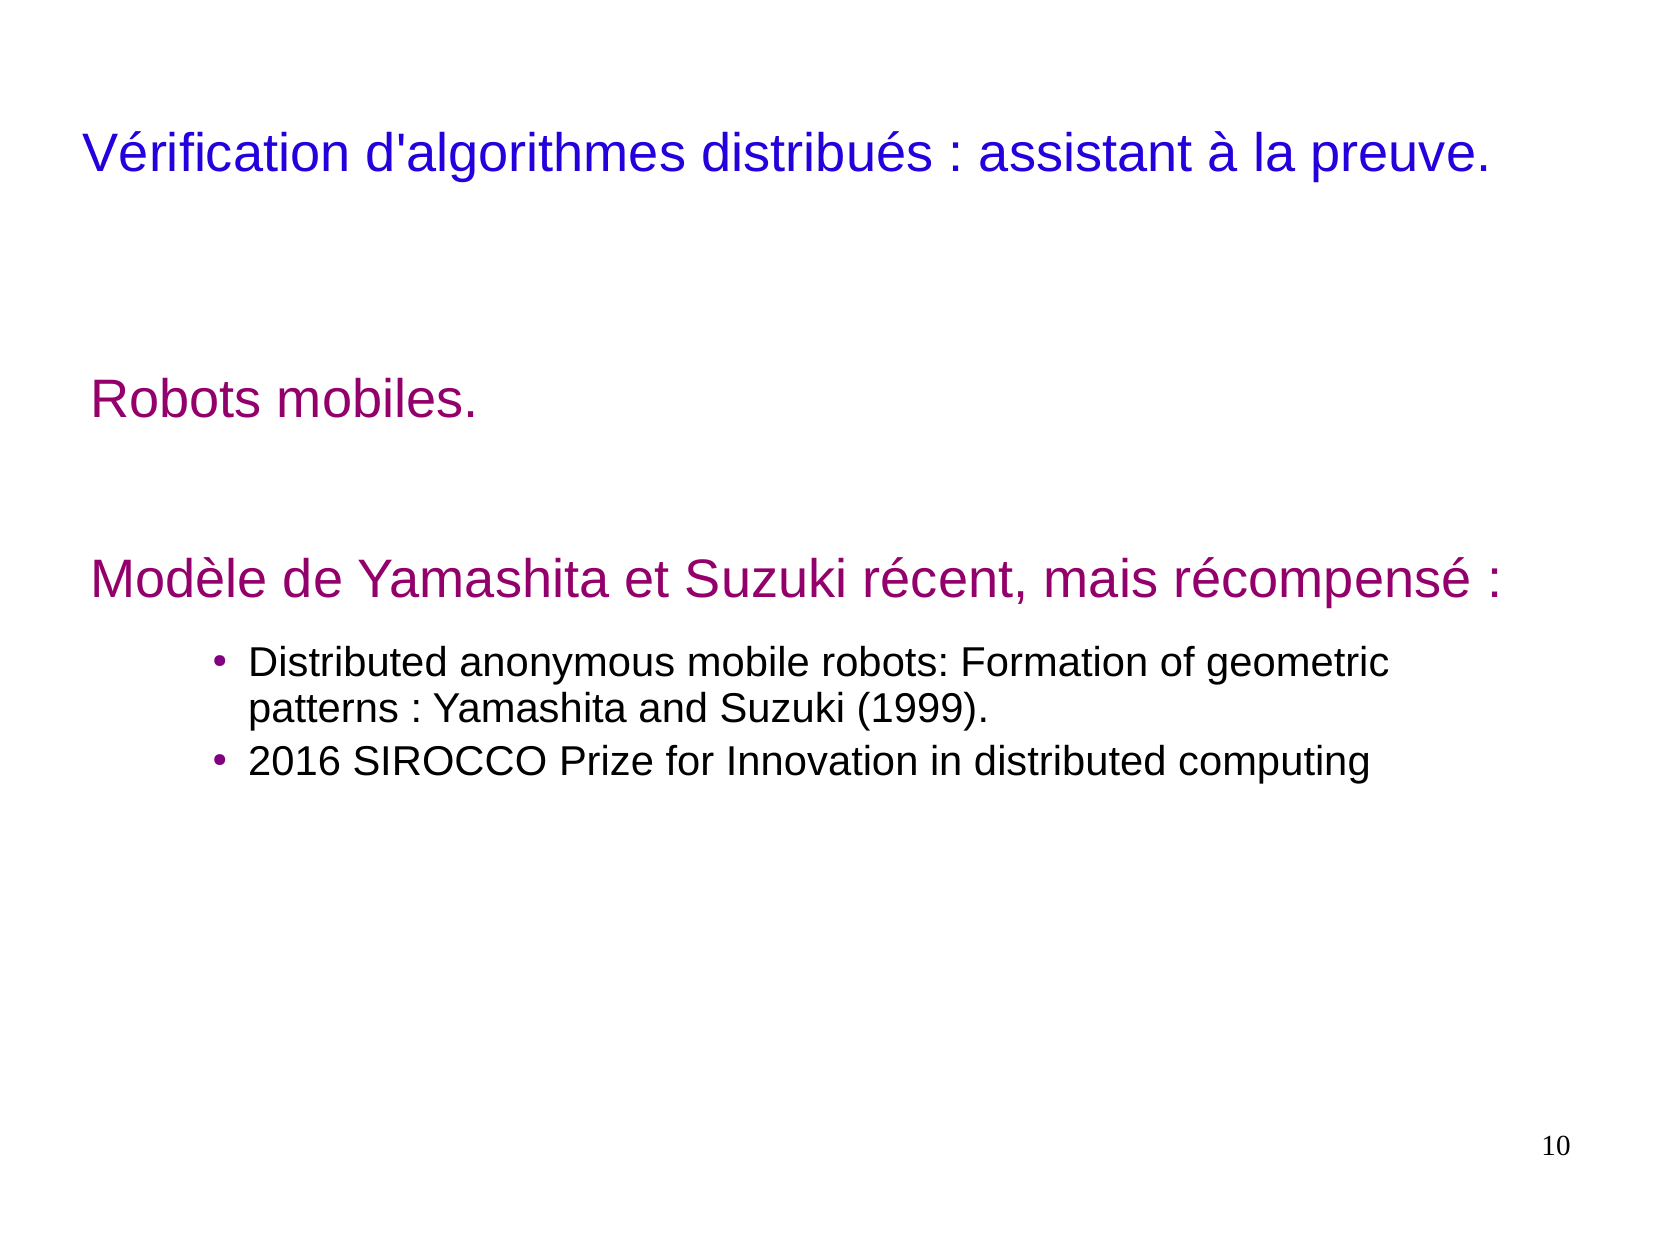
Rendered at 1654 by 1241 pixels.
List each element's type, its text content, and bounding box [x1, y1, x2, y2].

title Vérification d'algorithmes distribués : assistant à la preuve. [82, 49, 1571, 257]
list Robots mobiles. Modèle de Yamashita et Suzuki récent, mais récompensé : Distributed anonymous mobile robots: Formation of geometric patterns : Yamashita and Suzuki (1999). 2016 SIROCCO Prize for Innovation in distributed computing [70, 278, 1526, 1111]
